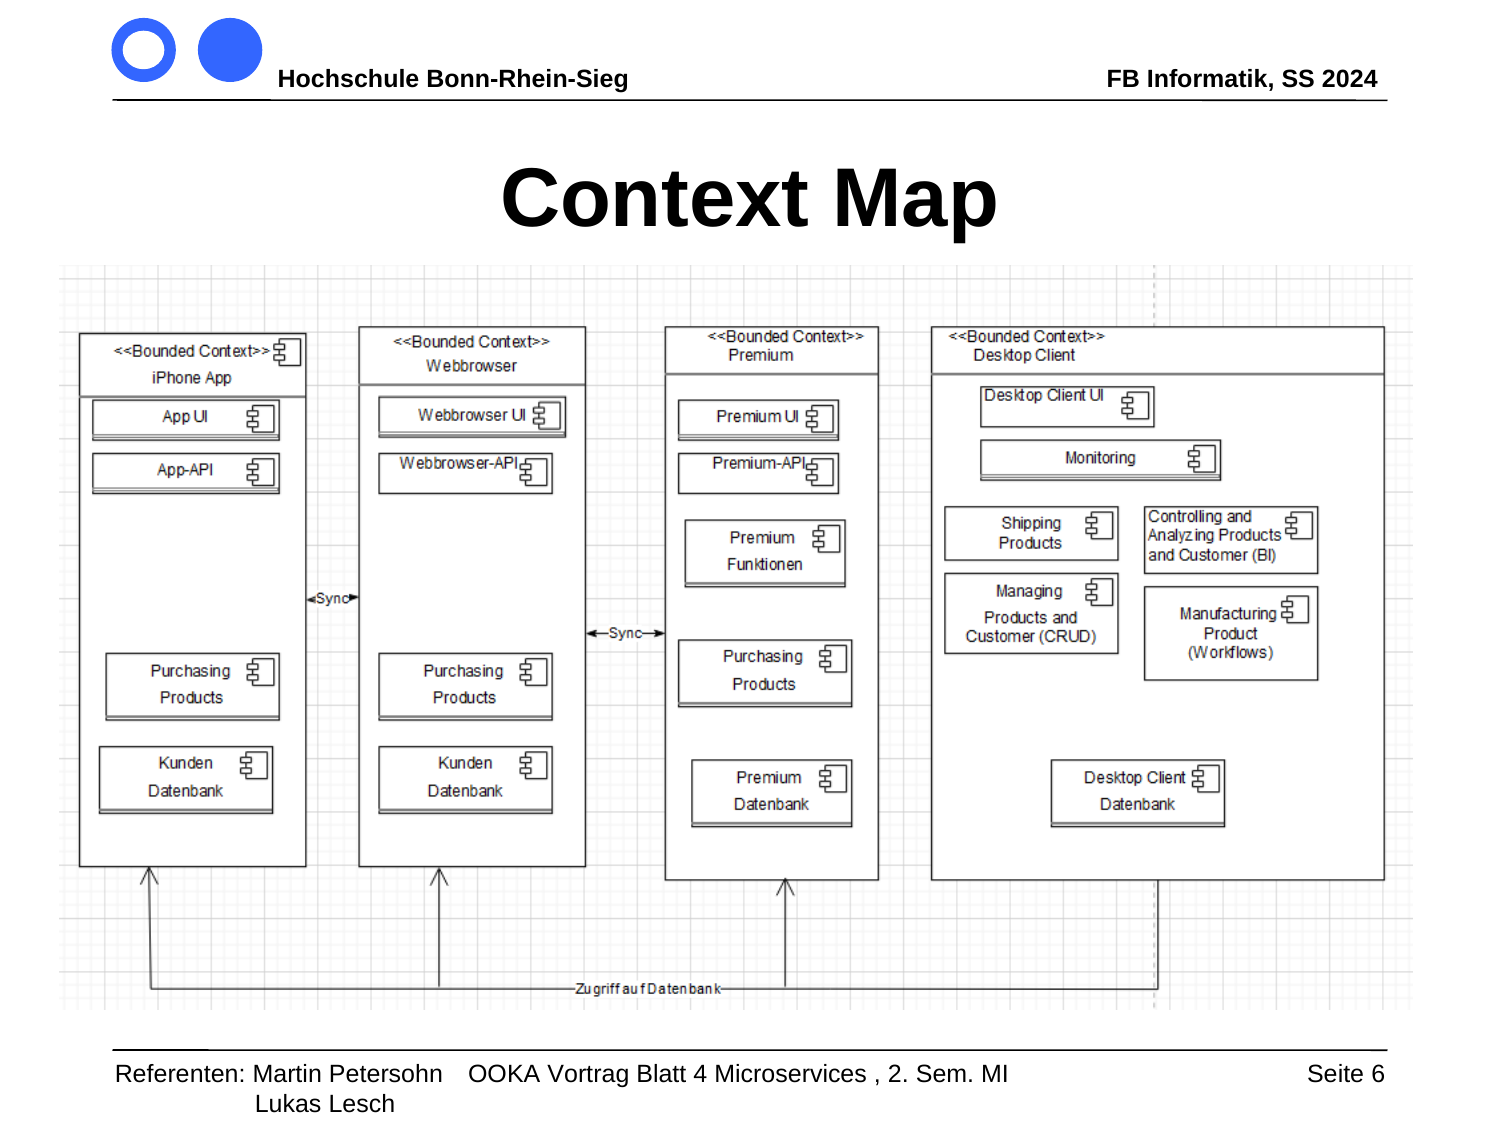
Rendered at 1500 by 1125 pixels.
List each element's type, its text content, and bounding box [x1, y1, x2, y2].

title Context Map [112, 99, 1387, 265]
picture [59, 265, 1413, 1010]
